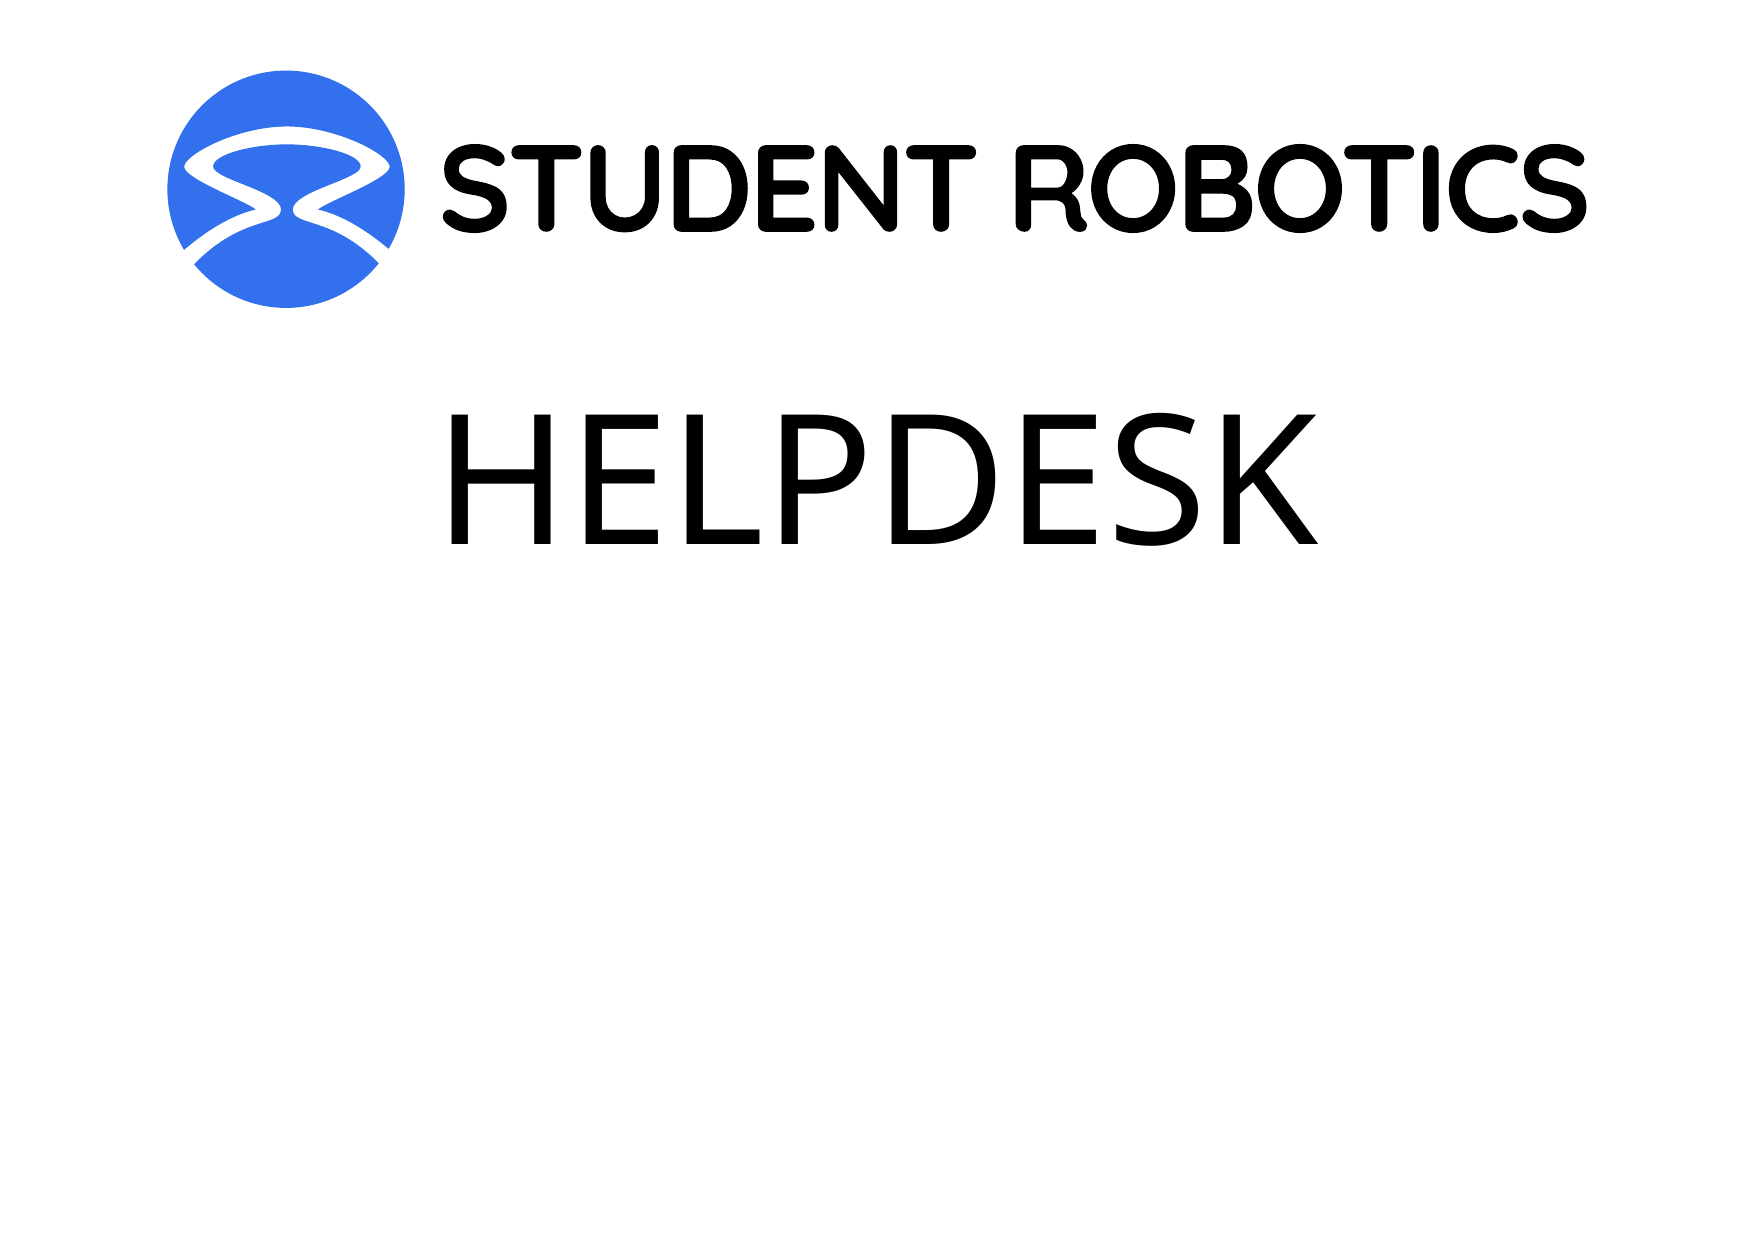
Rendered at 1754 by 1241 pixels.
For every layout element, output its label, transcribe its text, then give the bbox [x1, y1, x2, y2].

list HELPDESK [180, 452, 1574, 788]
